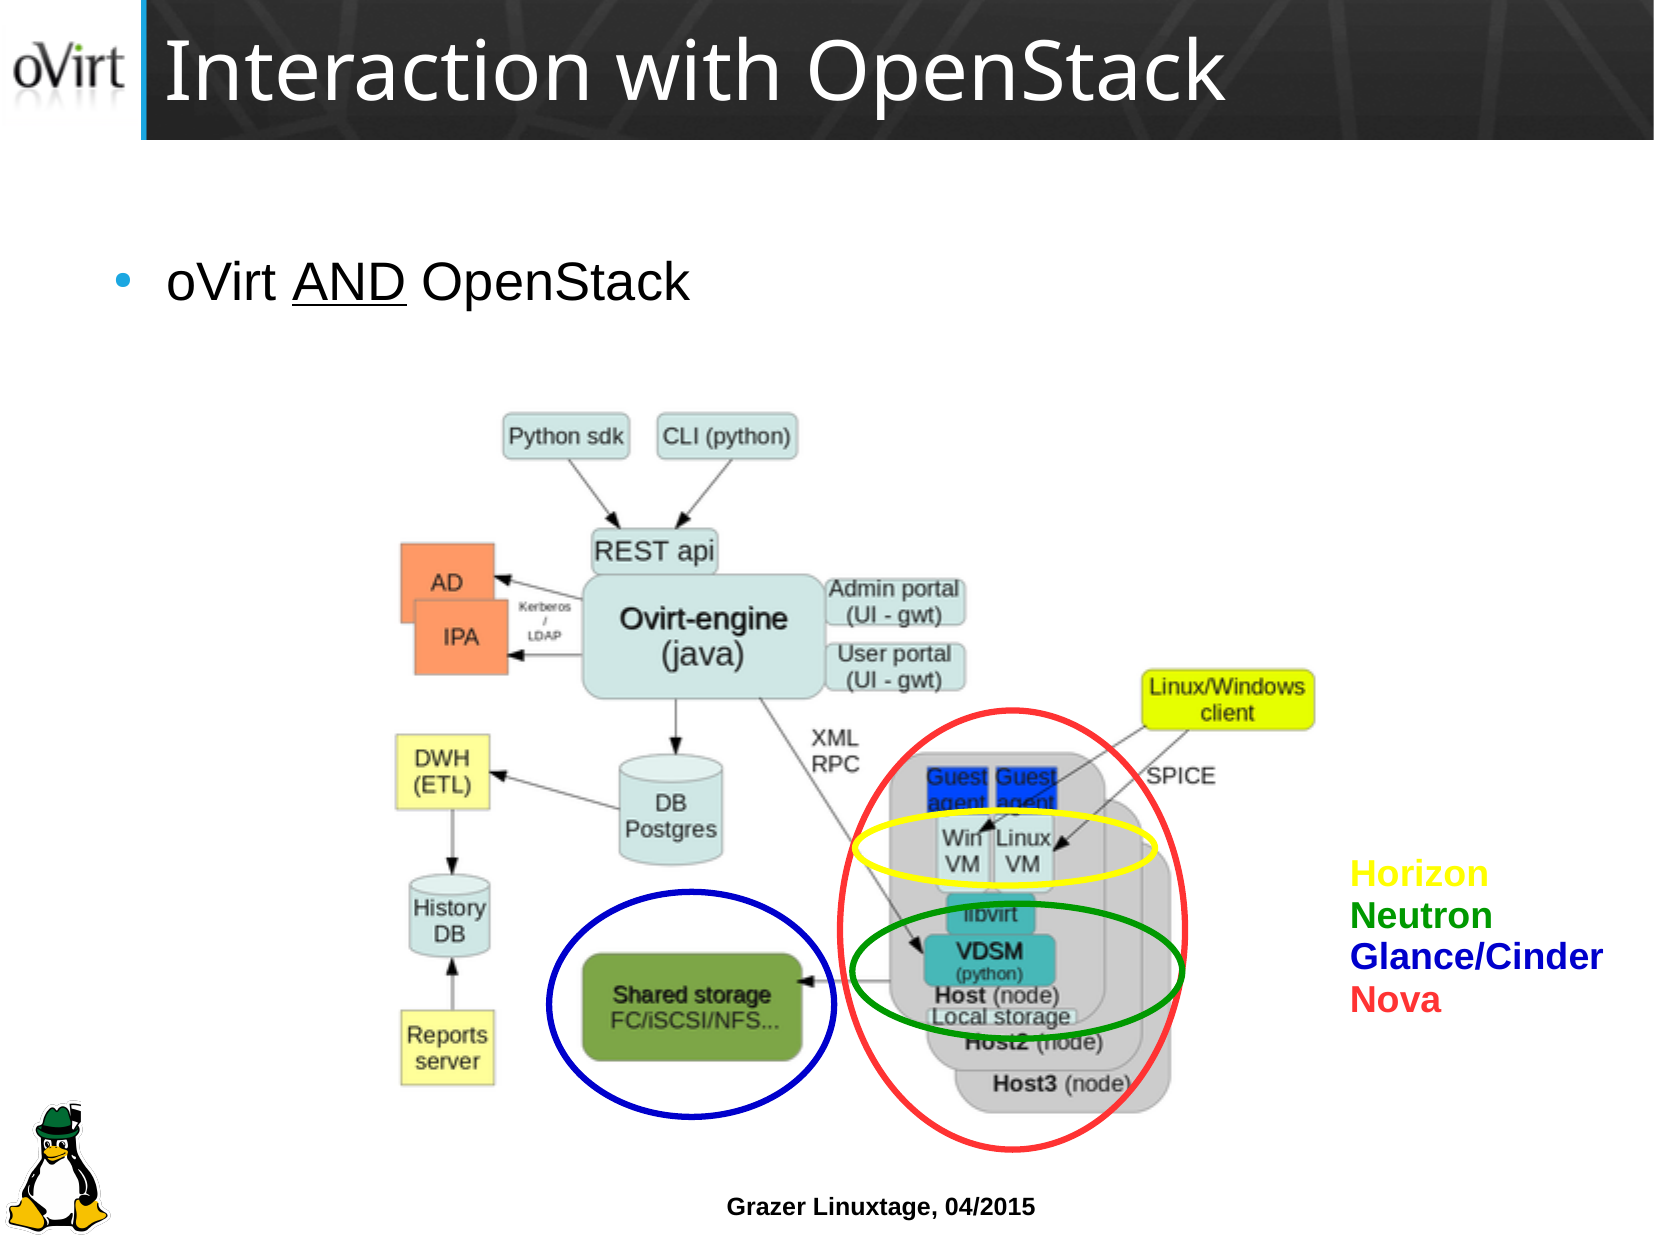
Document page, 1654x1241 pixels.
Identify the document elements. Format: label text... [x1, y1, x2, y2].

text_box oVirt AND OpenStack [80, 244, 1570, 1125]
picture [856, 907, 1179, 1035]
title Interaction with OpenStack [164, 18, 1653, 119]
picture [5, 1100, 111, 1235]
picture [341, 330, 1366, 1122]
text_box Horizon Neutron Glance/Cinder Nova [1335, 844, 1636, 1235]
picture [0, 0, 1654, 140]
picture [844, 714, 1181, 1122]
picture [859, 814, 1151, 882]
